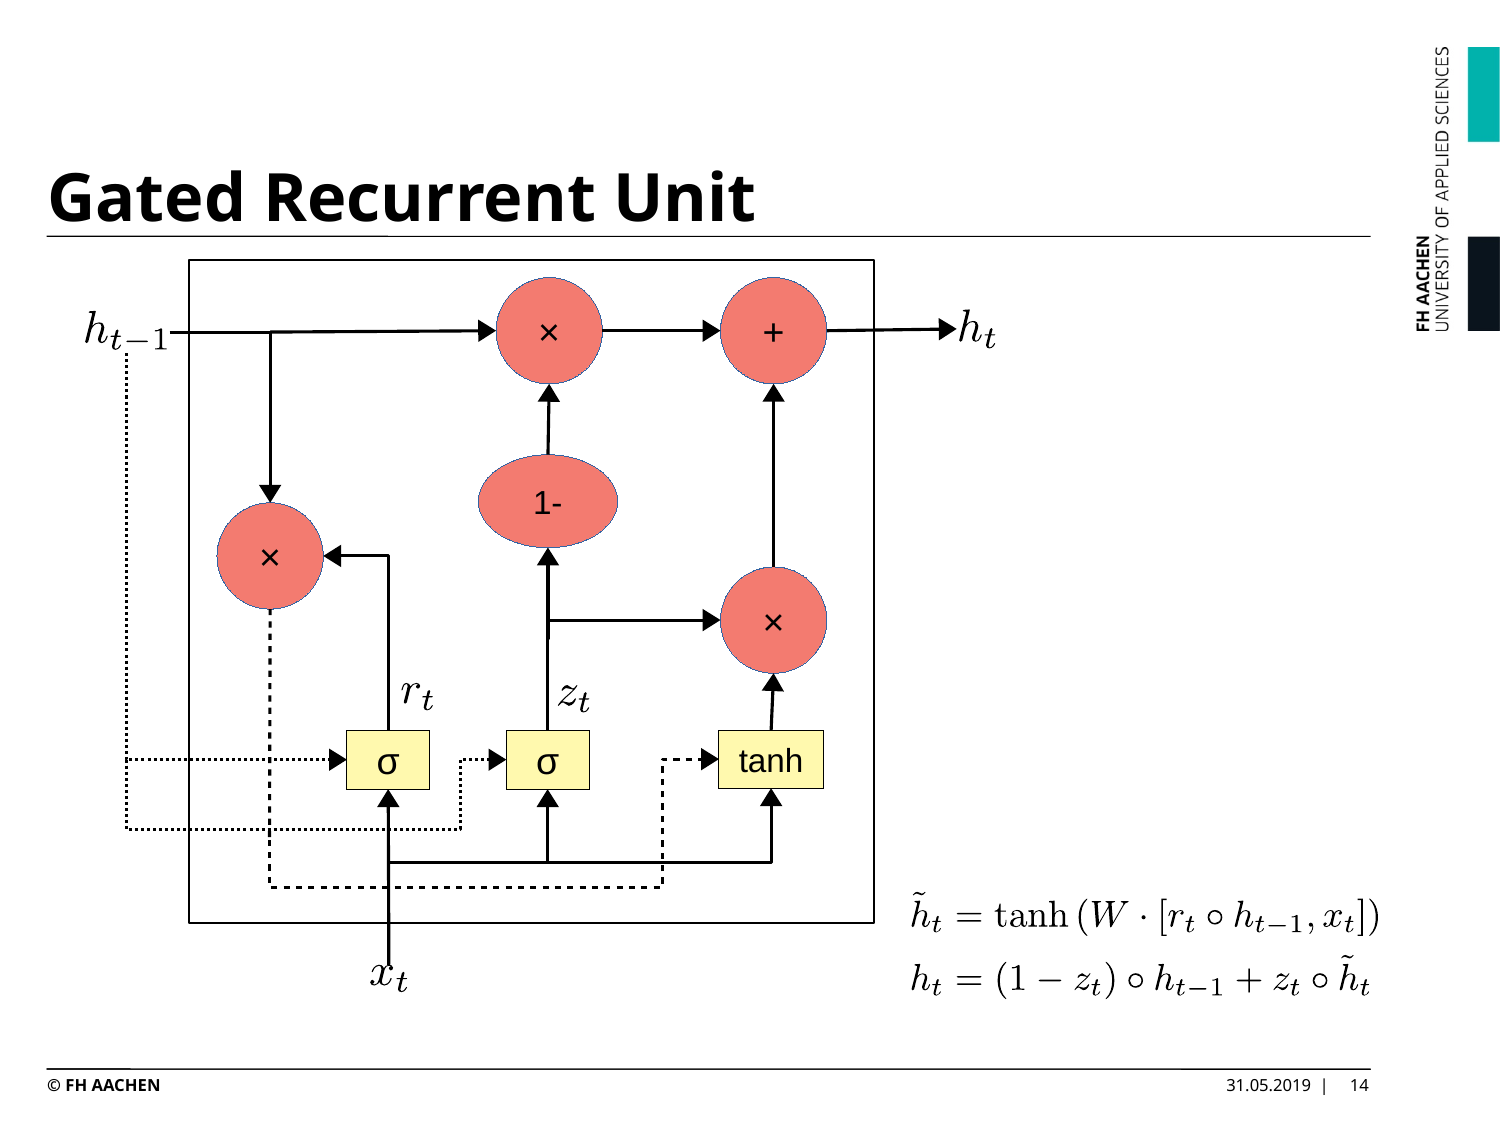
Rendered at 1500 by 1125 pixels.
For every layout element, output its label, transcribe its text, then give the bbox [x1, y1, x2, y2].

text_box × [216, 502, 324, 610]
text_box σ [346, 730, 430, 790]
text_box + [720, 277, 827, 384]
text_box tanh [718, 730, 824, 789]
text_box 1- [478, 454, 618, 548]
text_box × [496, 277, 603, 384]
text_box [368, 964, 409, 993]
text_box σ [506, 730, 590, 790]
title Gated Recurrent Unit [47, 154, 1371, 235]
text_box [82, 310, 170, 354]
text_box [556, 685, 592, 713]
text_box [956, 309, 997, 349]
text_box [909, 891, 1382, 1000]
text_box × [720, 566, 827, 674]
picture [1404, 47, 1500, 331]
text_box [400, 682, 435, 711]
